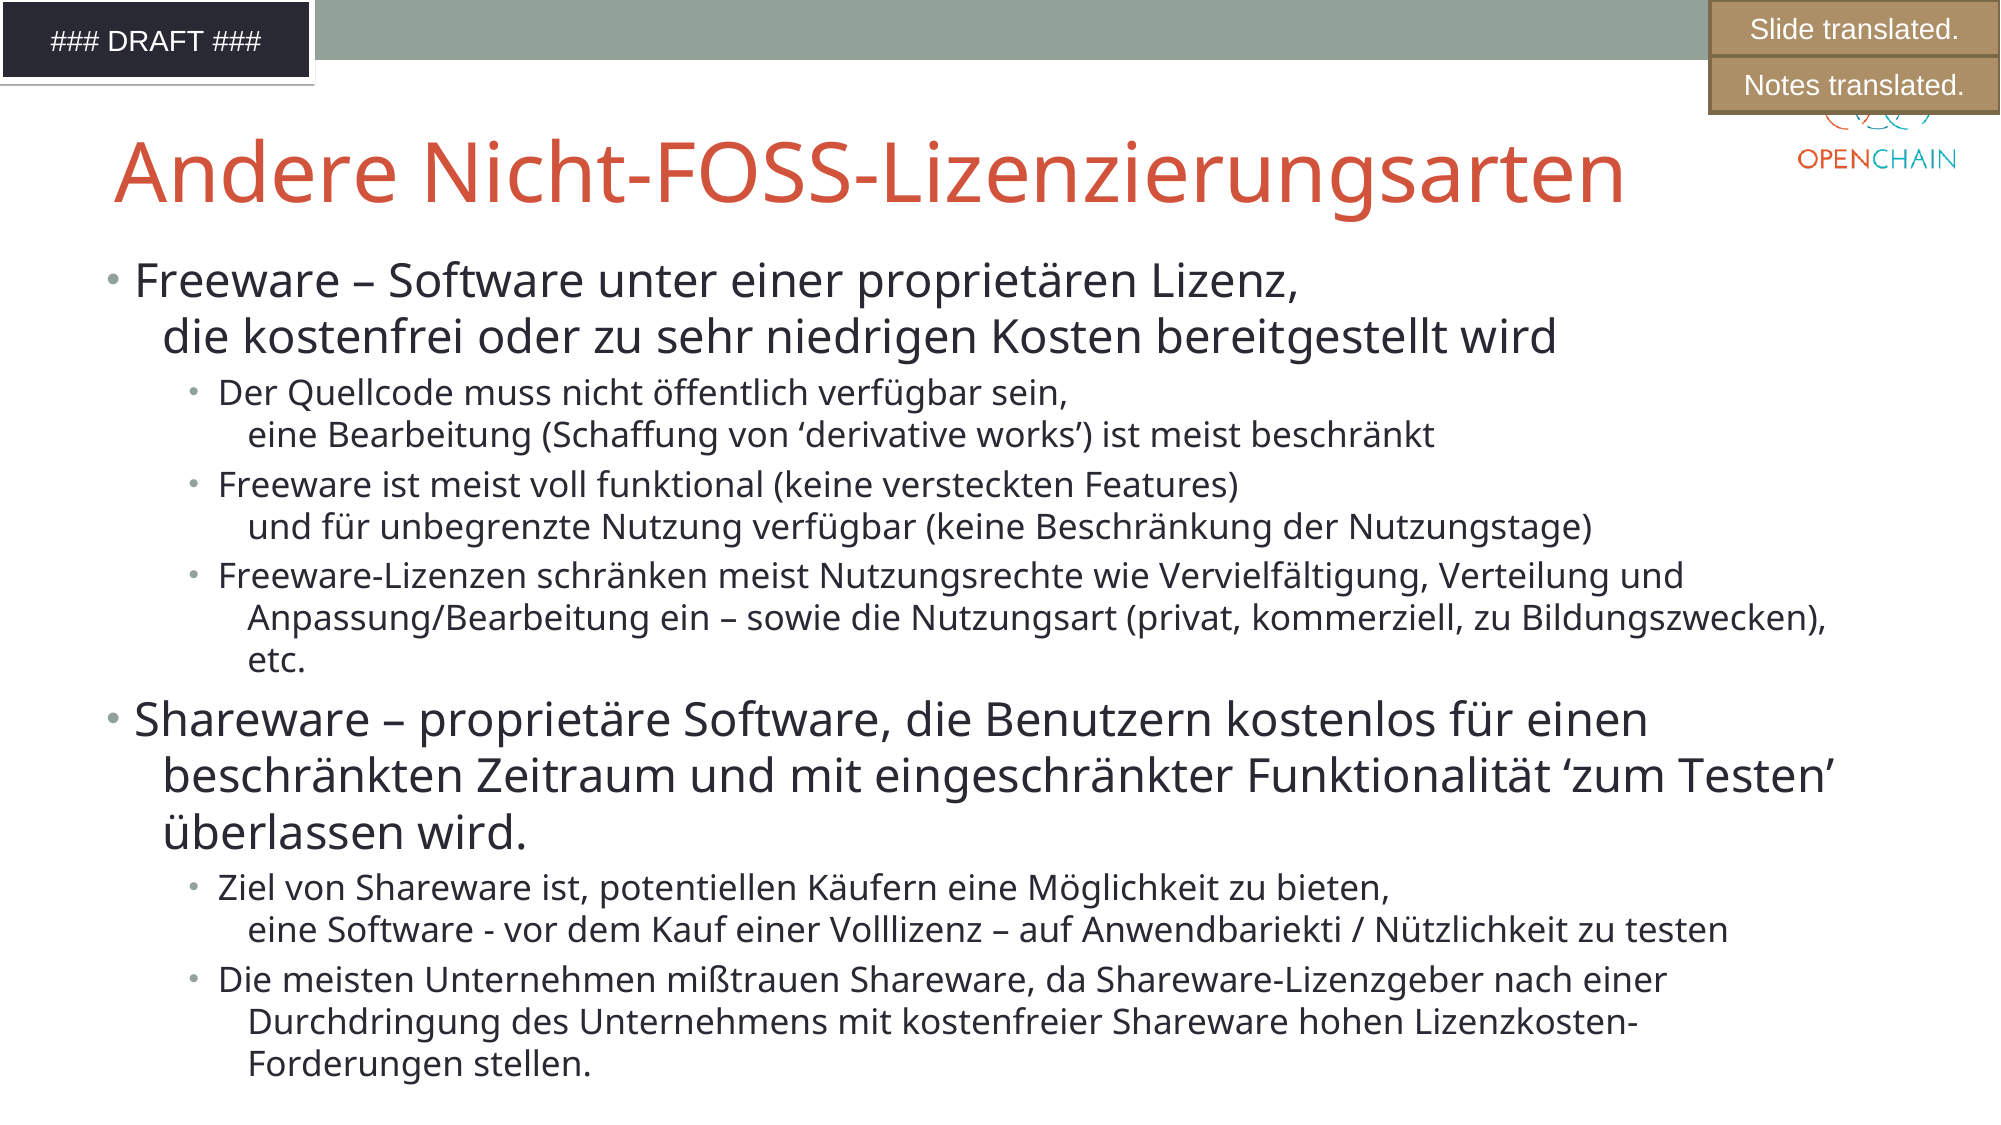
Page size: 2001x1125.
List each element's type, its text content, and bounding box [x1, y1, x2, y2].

list Freeware – Software unter einer proprietären Lizenz, die kostenfrei oder zu sehr niedrigen Kosten bereitgestellt wird Der Quellcode muss nicht öffentlich verfügbar sein, eine Bearbeitung (Schaffung von ‘derivative works’) ist meist beschränkt Freeware ist meist voll funktional (keine versteckten Features) und für unbegrenzte Nutzung verfügbar (keine Beschränkung der Nutzungstage) Freeware-Lizenzen schränken meist Nutzungsrechte wie Vervielfältigung, Verteilung und Anpassung/Bearbeitung ein – sowie die Nutzungsart (privat, kommerziell, zu Bildungszwecken), etc. Shareware – proprietäre Software, die Benutzern kostenlos für einen beschränkten Zeitraum und mit eingeschränkter Funktionalität ‘zum Testen’ überlassen wird. Ziel von Shareware ist, potentiellen Käufern eine Möglichkeit zu bieten, eine Software - vor dem Kauf einer Volllizenz – auf Anwendbariekti / Nützlichkeit zu testen Die meisten Unternehmen mißtrauen Shareware, da Shareware-Lizenzgeber nach einer Durchdringung des Unternehmens mit kostenfreier Shareware hohen Lizenzkosten-Forderungen stellen. [91, 243, 1863, 1093]
title Andere Nicht-FOSS-Lizenzierungsarten [99, 87, 1900, 251]
text_box Slide translated. [1710, 0, 2000, 56]
text_box Notes translated. [1710, 56, 2000, 113]
